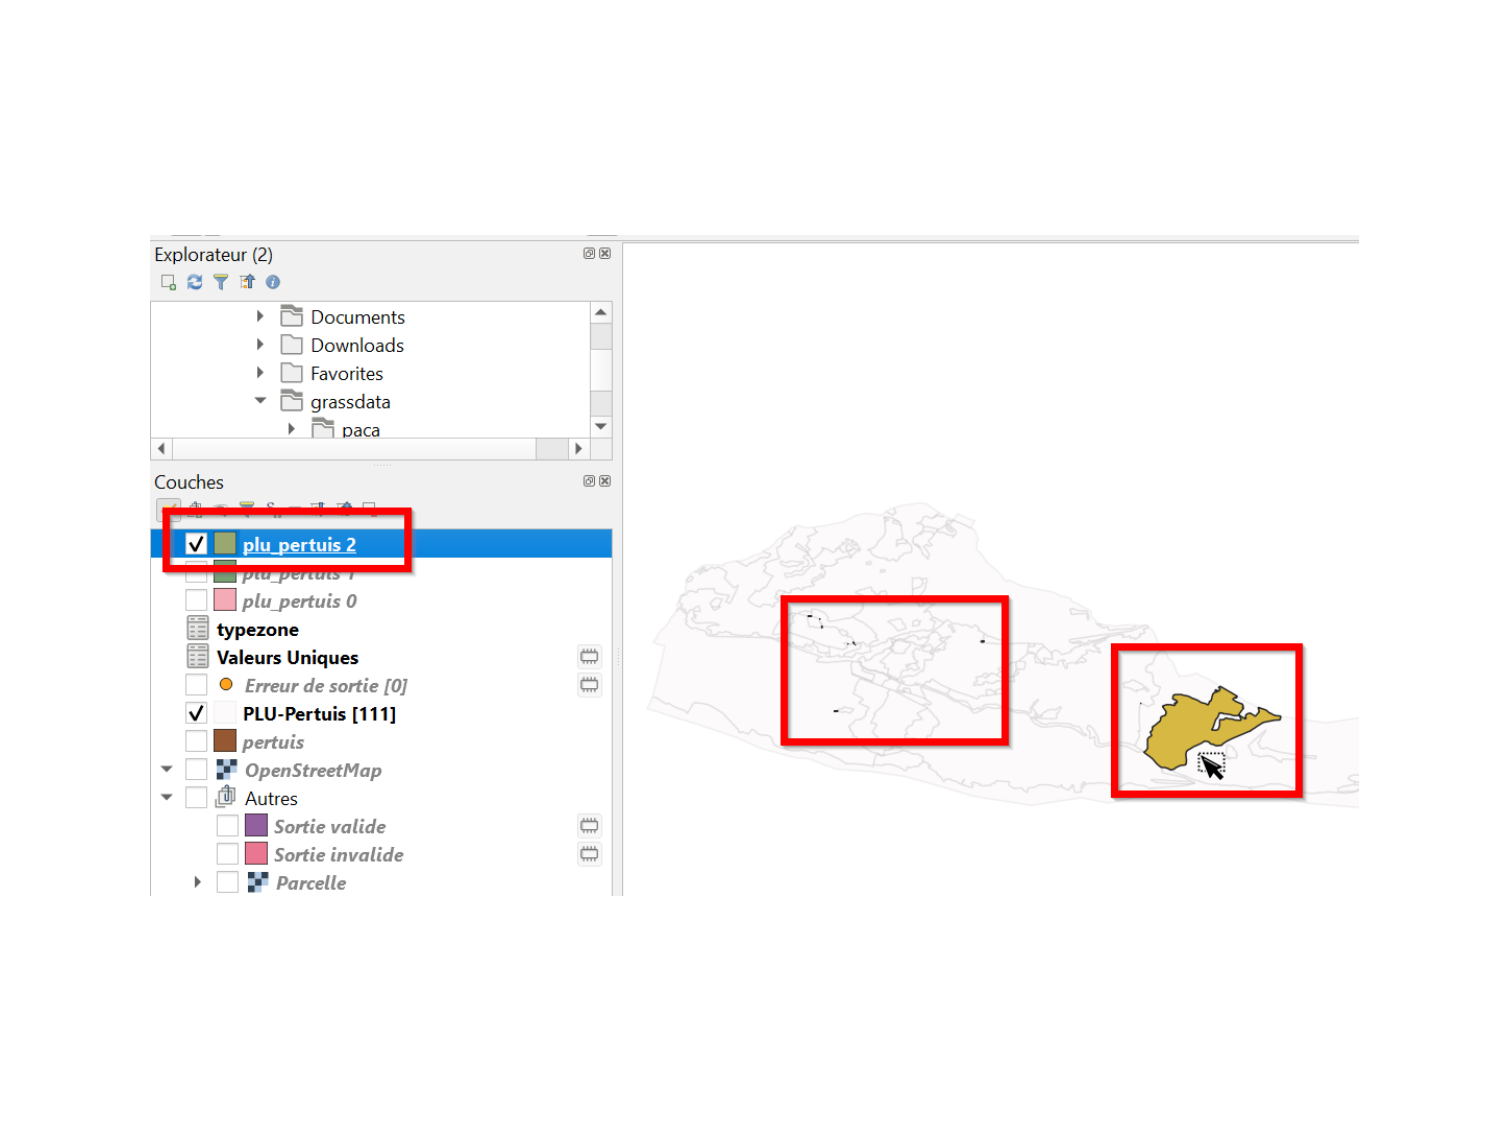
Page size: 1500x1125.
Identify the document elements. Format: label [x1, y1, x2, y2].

picture [150, 235, 1359, 896]
